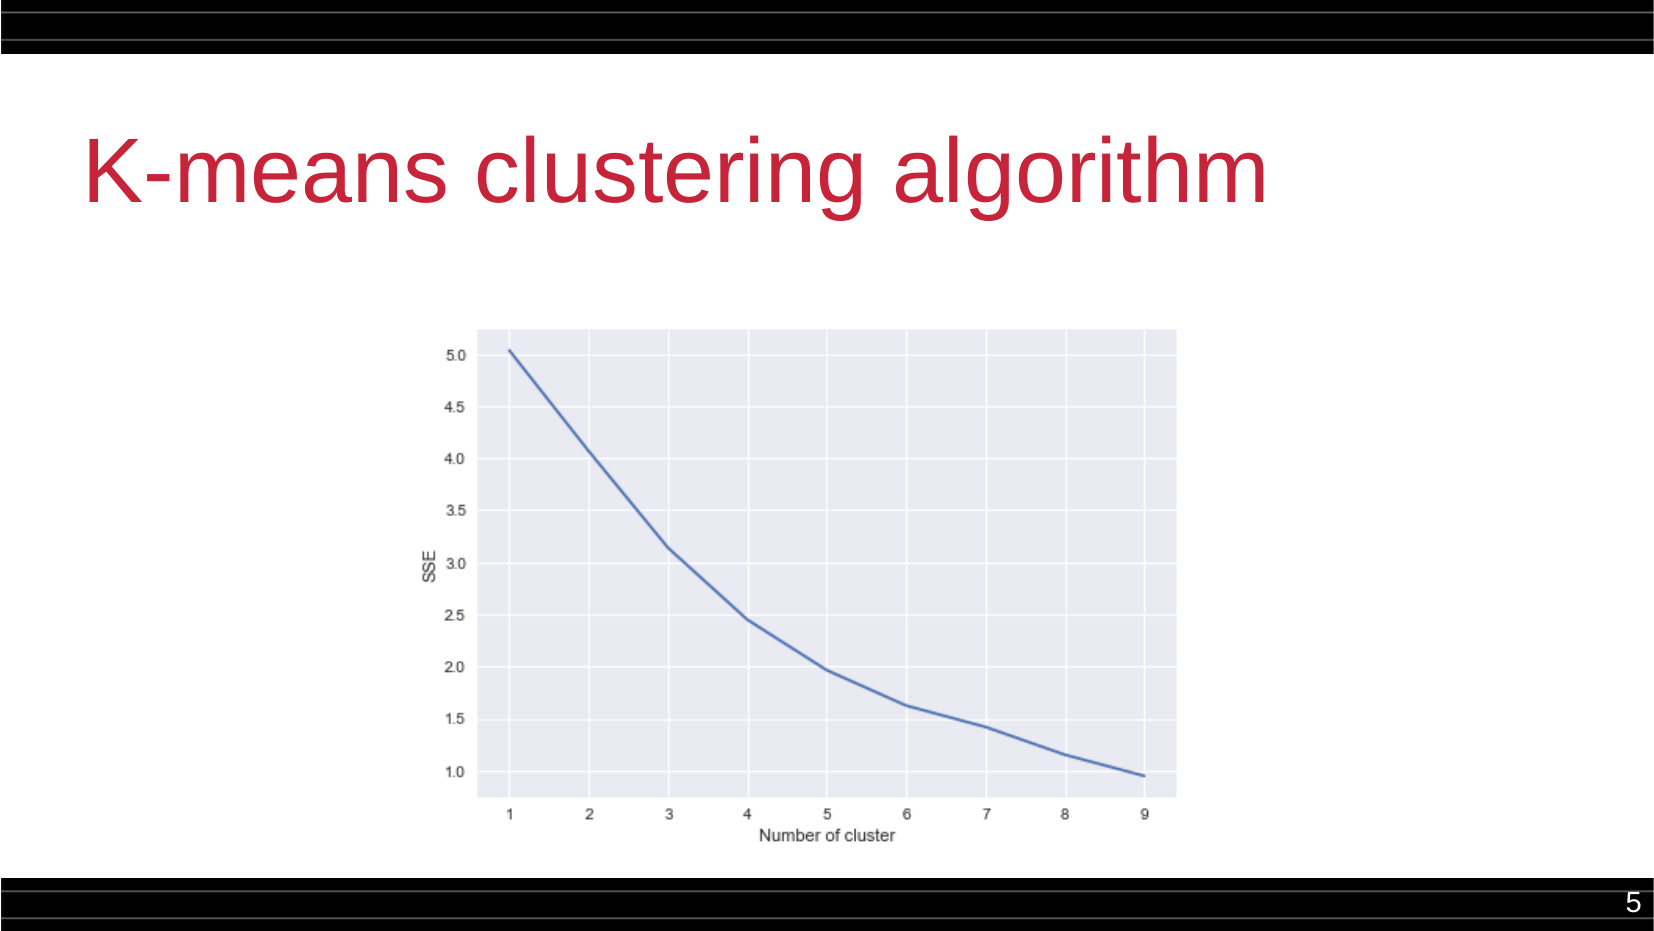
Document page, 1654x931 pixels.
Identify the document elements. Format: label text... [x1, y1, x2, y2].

picture [404, 314, 1205, 851]
picture [1, 0, 1654, 54]
title K-means clustering algorithm [82, 92, 1571, 249]
picture [1, 878, 1654, 931]
